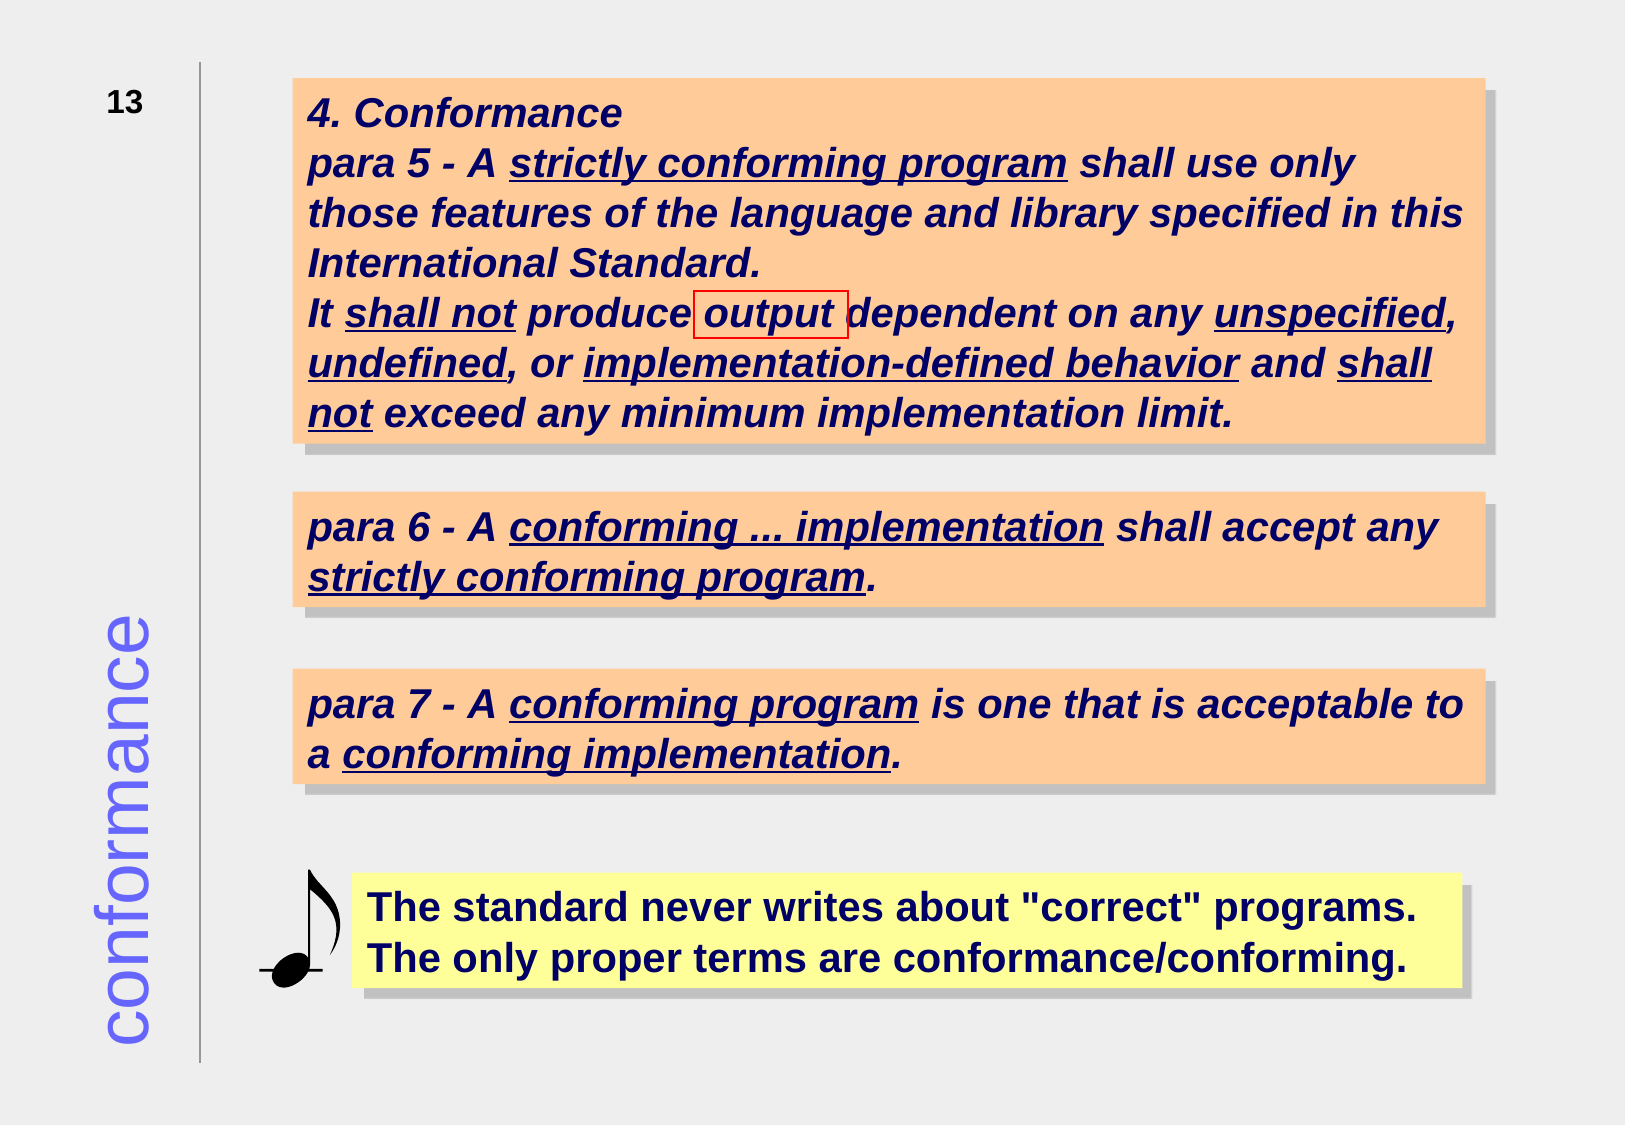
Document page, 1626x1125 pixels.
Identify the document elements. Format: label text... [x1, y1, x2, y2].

title conformance [50, 187, 188, 1063]
text_box para 7 - A conforming program is one that is acceptable to a conforming implementation. [292, 668, 1486, 785]
list [212, 62, 1550, 1063]
text_box [259, 869, 341, 988]
text_box The standard never writes about "correct" programs. The only proper terms are conformance/conforming. [352, 872, 1463, 989]
text_box 4. Conformance para 5 - A strictly conforming program shall use only those features of the language and library specified in this International Standard. It shall not produce output dependent on any unspecified, undefined, or implementation-defined behavior and shall not exceed any minimum implementation limit. [292, 78, 1486, 444]
text_box para 6 - A conforming ... implementation shall accept any strictly conforming program. [292, 491, 1486, 608]
